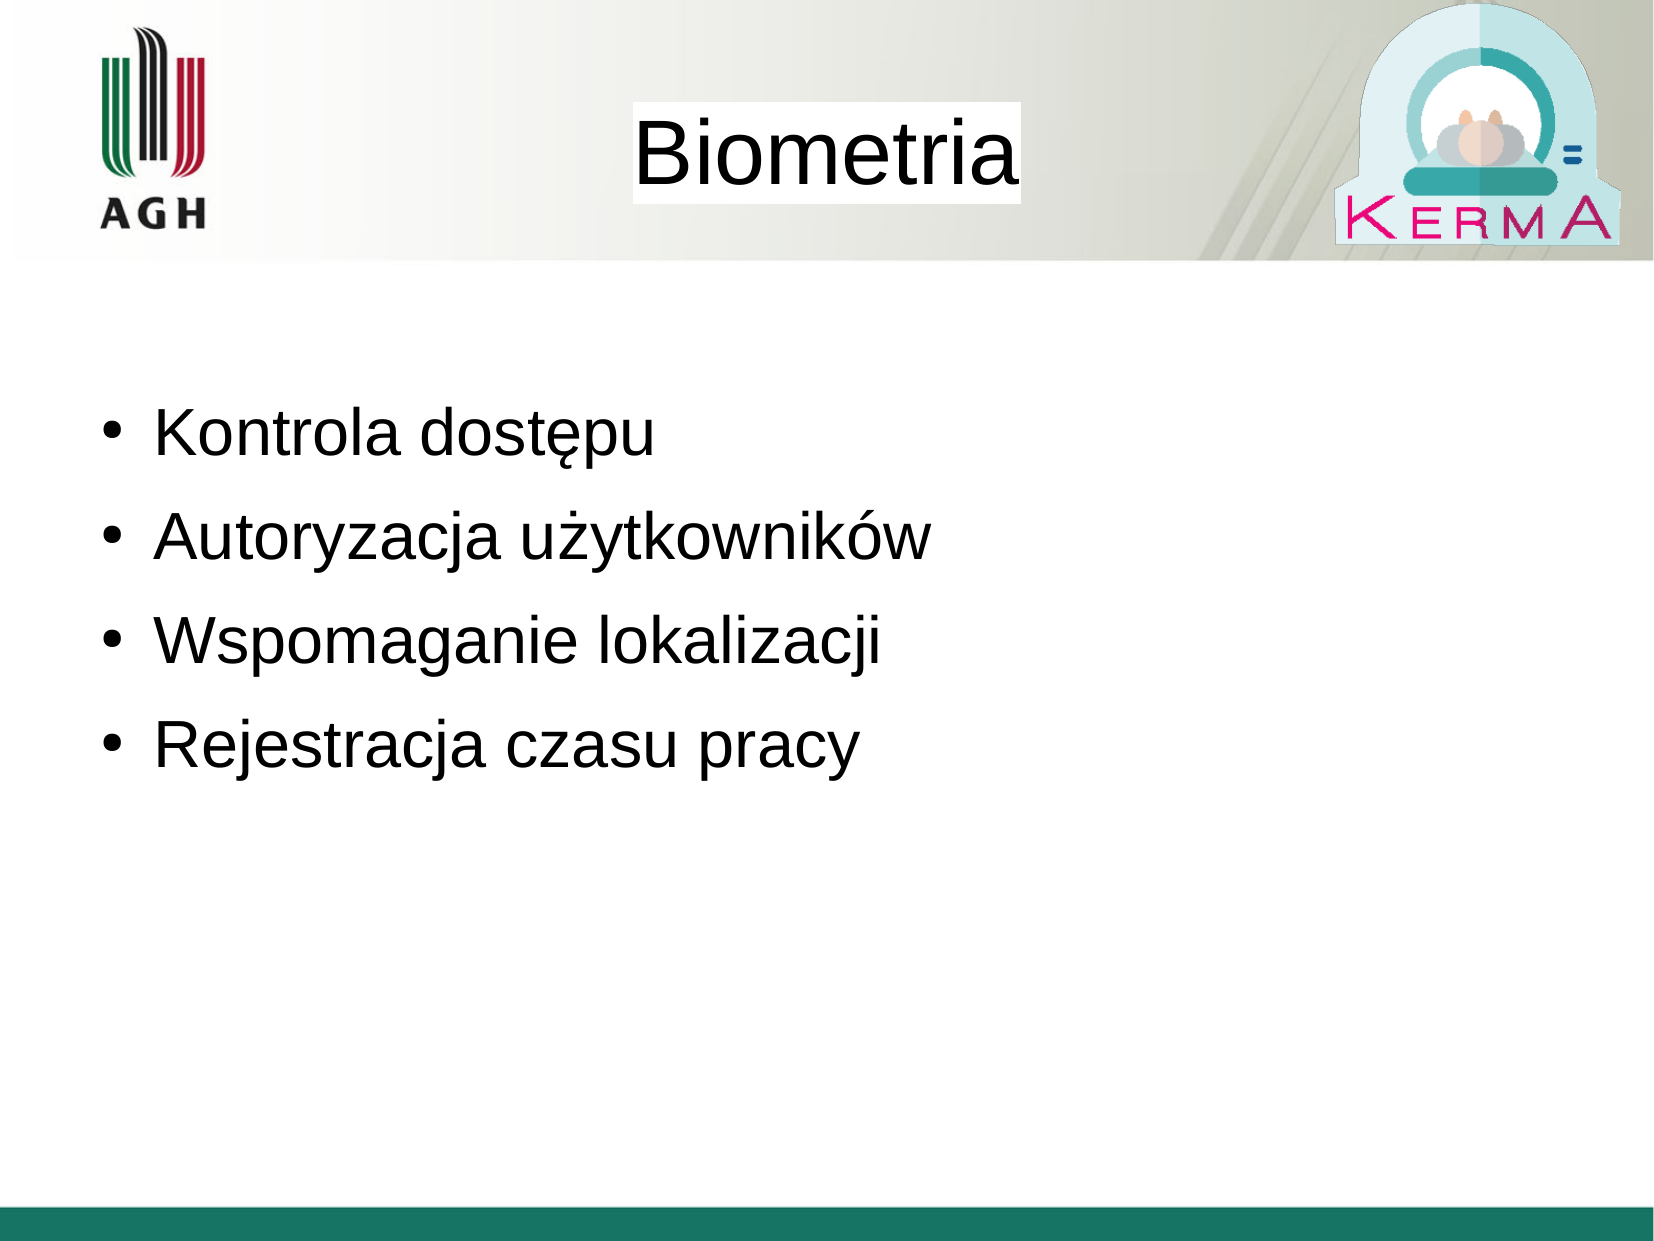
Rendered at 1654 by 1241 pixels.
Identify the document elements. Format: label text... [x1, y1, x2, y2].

picture [0, 0, 1654, 1241]
list Kontrola dostępu Autoryzacja użytkowników Wspomaganie lokalizacji Rejestracja czasu pracy [82, 290, 1571, 1010]
title Biometria [82, 49, 1305, 257]
